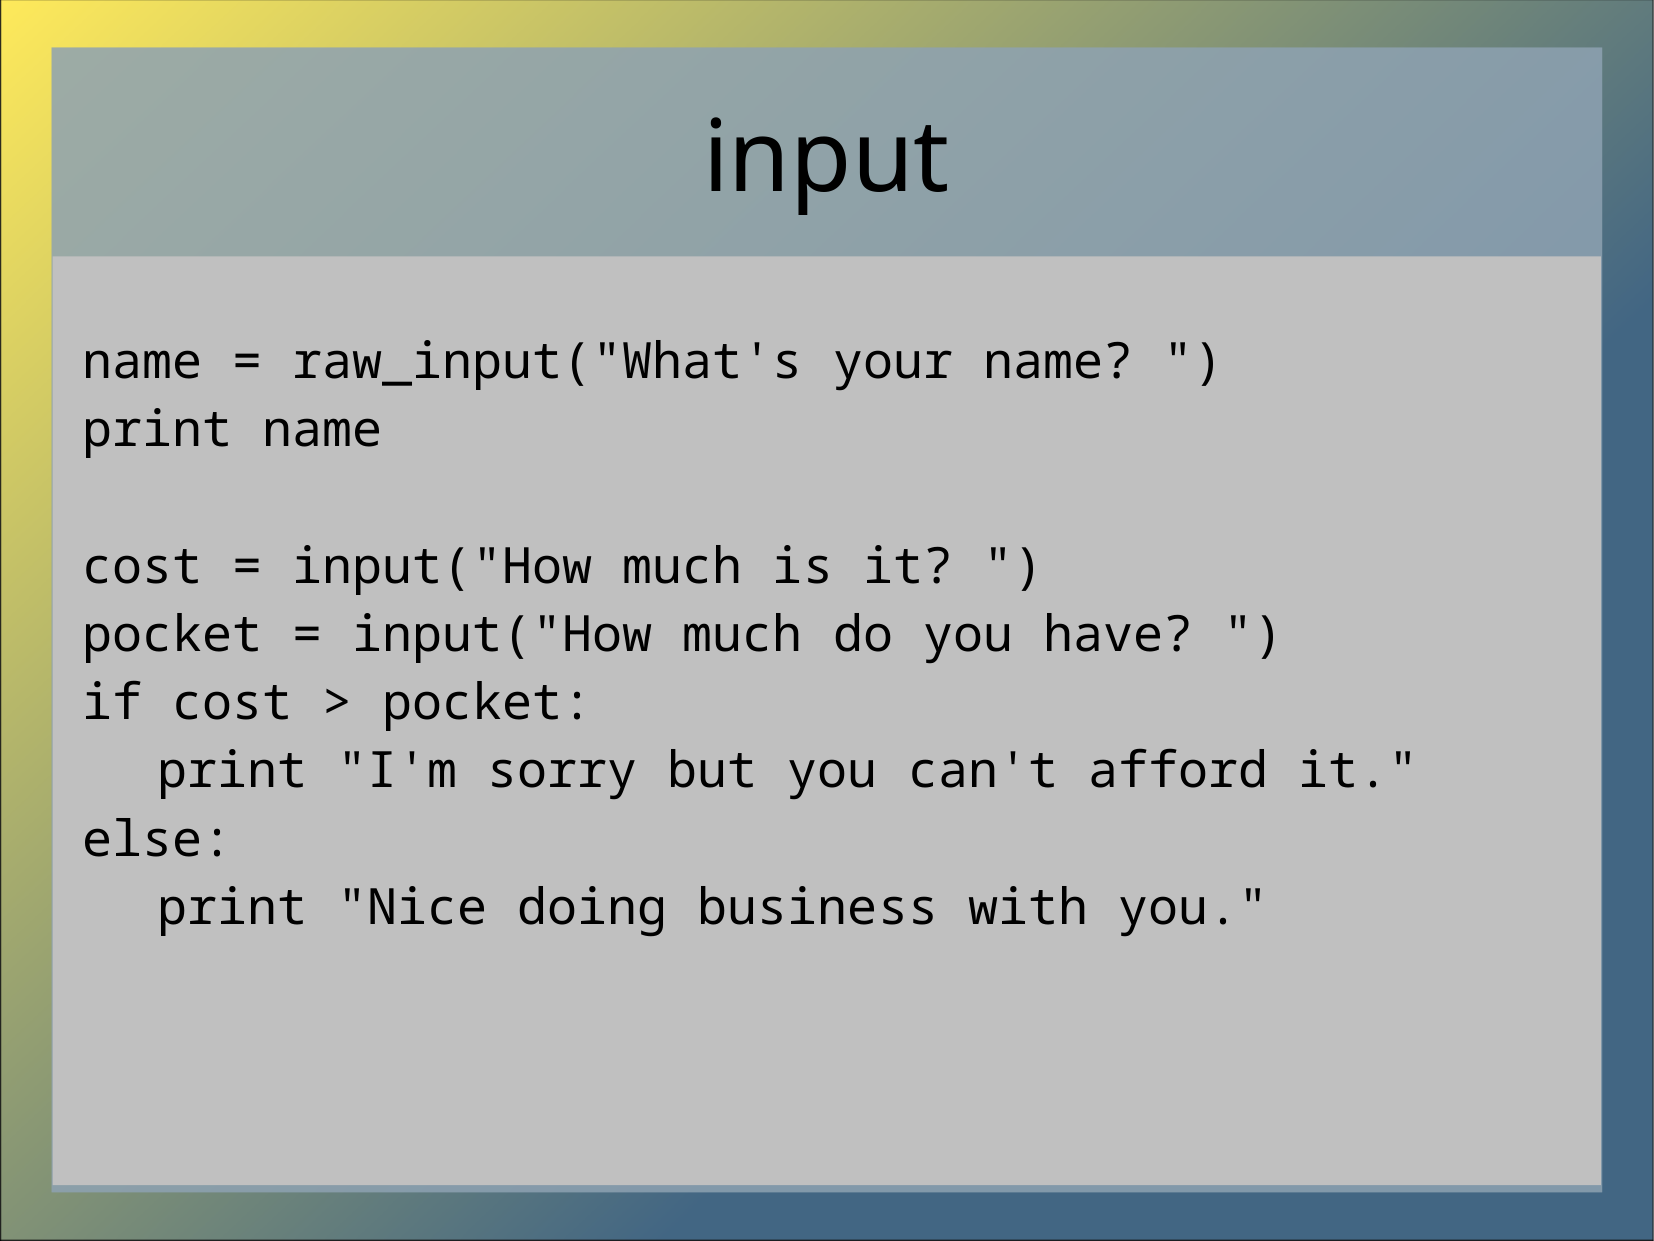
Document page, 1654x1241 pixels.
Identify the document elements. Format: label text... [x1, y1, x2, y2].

title input [82, 49, 1571, 256]
list name = raw_input("What's your name? ") print name cost = input("How much is it? ") pocket = input("How much do you have? ") if cost > pocket: print "I'm sorry but you can't afford it." else: print "Nice doing business with you." [52, 256, 1601, 1186]
picture [0, 0, 1654, 1241]
